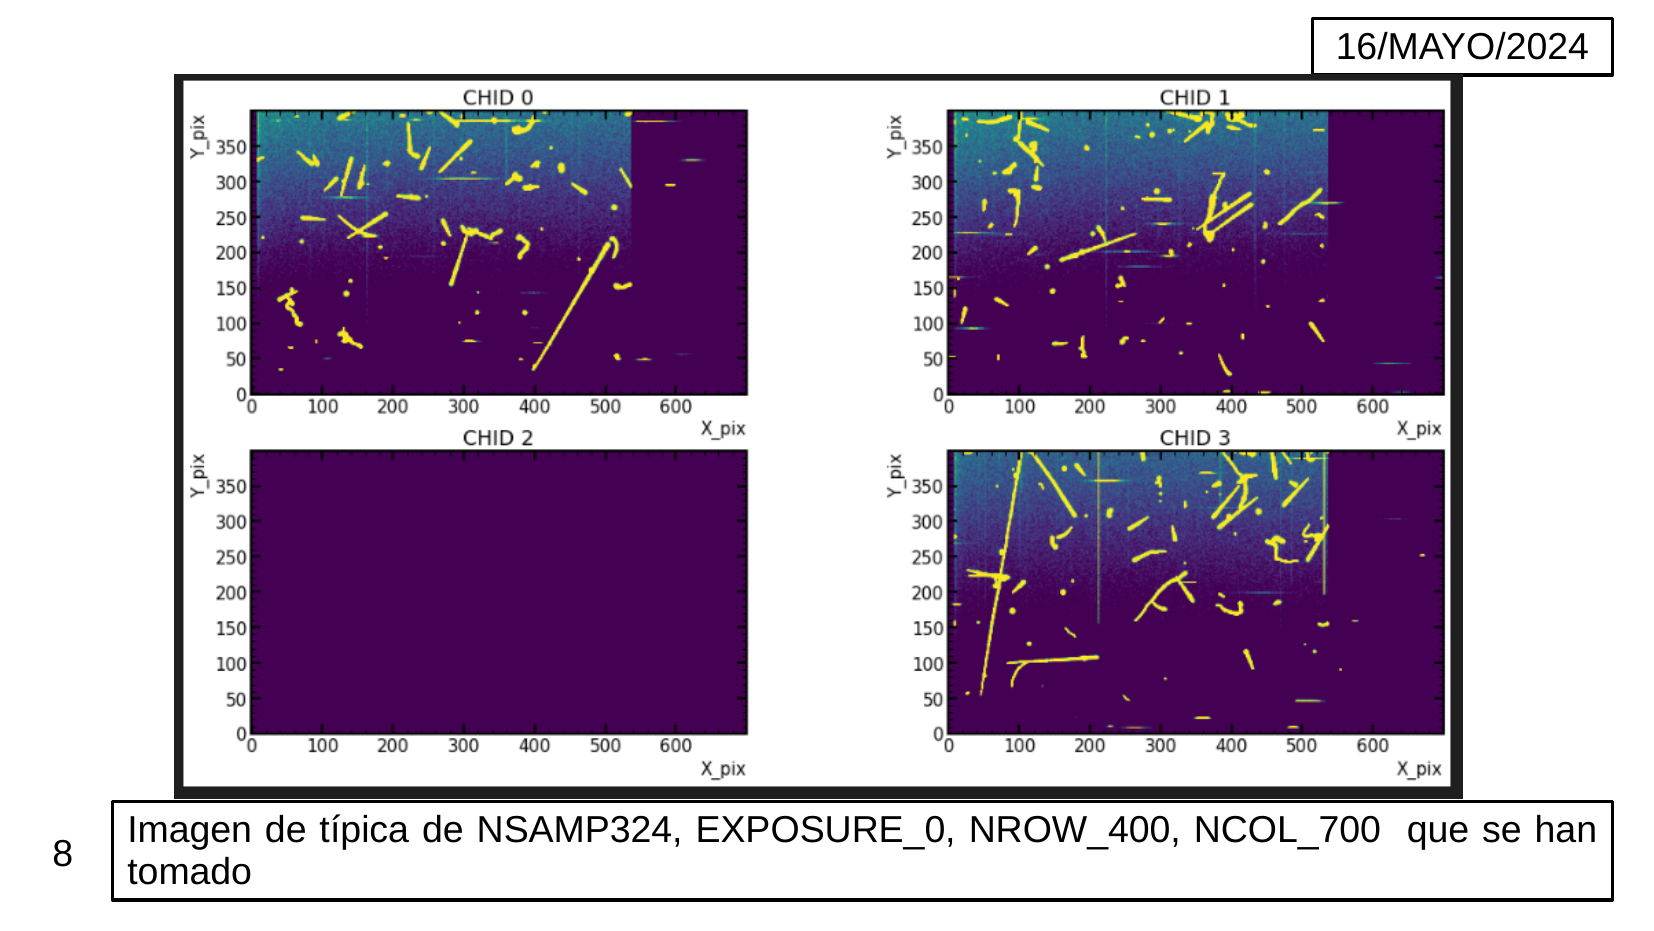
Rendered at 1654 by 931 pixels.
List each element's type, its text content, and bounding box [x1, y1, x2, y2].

text_box <number> [37, 825, 667, 896]
picture [174, 74, 1463, 799]
text_box 16/MAYO/2024 [1312, 18, 1613, 76]
text_box Imagen de típica de NSAMP324, EXPOSURE_0, NROW_400, NCOL_700 que se han tomado [112, 801, 1613, 901]
